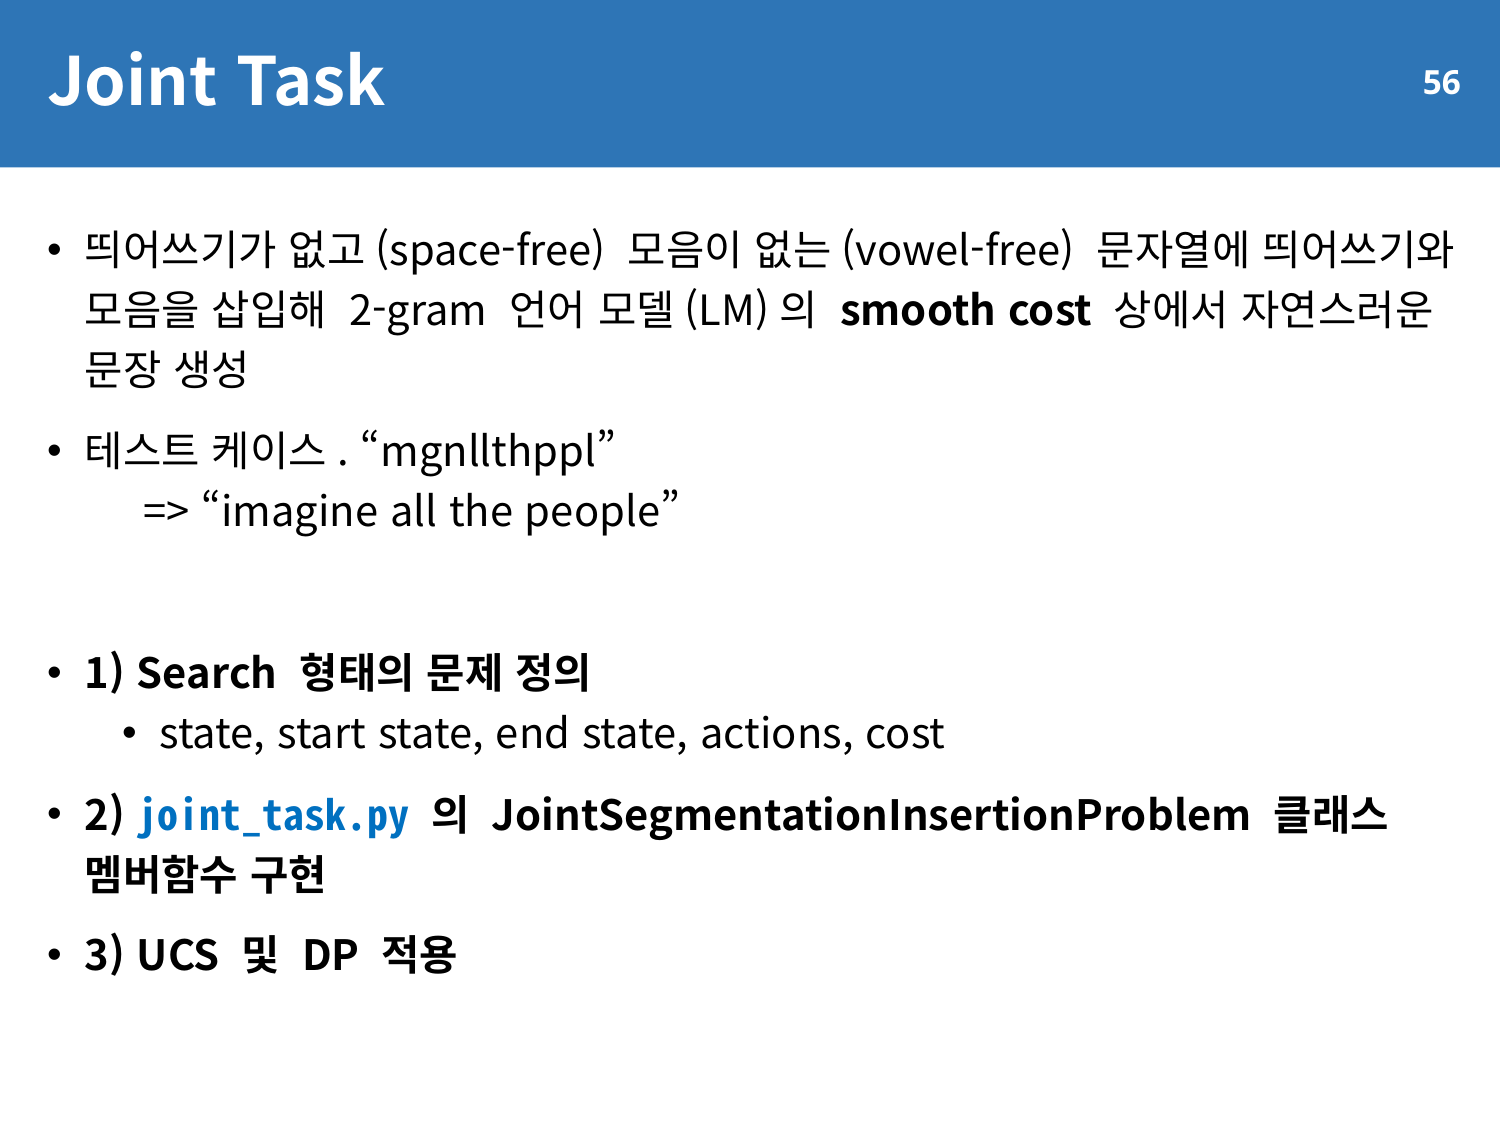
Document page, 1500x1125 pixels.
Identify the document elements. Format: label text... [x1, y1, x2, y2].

slide_number <number> [1381, 53, 1476, 114]
list 띄어쓰기가 없고(space-free) 모음이 없는(vowel-free) 문자열에 띄어쓰기와 모음을 삽입해 2-gram 언어 모델(LM)의 smooth cost 상에서 자연스러운 문장 생성 테스트 케이스. “mgnllthppl” => “imagine all the people” 1) Search 형태의 문제 정의 state, start state, end state, actions, cost 2) joint_task.py 의 JointSegmentationInsertionProblem 클래스 멤버함수 구현 3) UCS 및 DP 적용 [32, 206, 1476, 1100]
title Joint Task [32, 20, 1476, 148]
